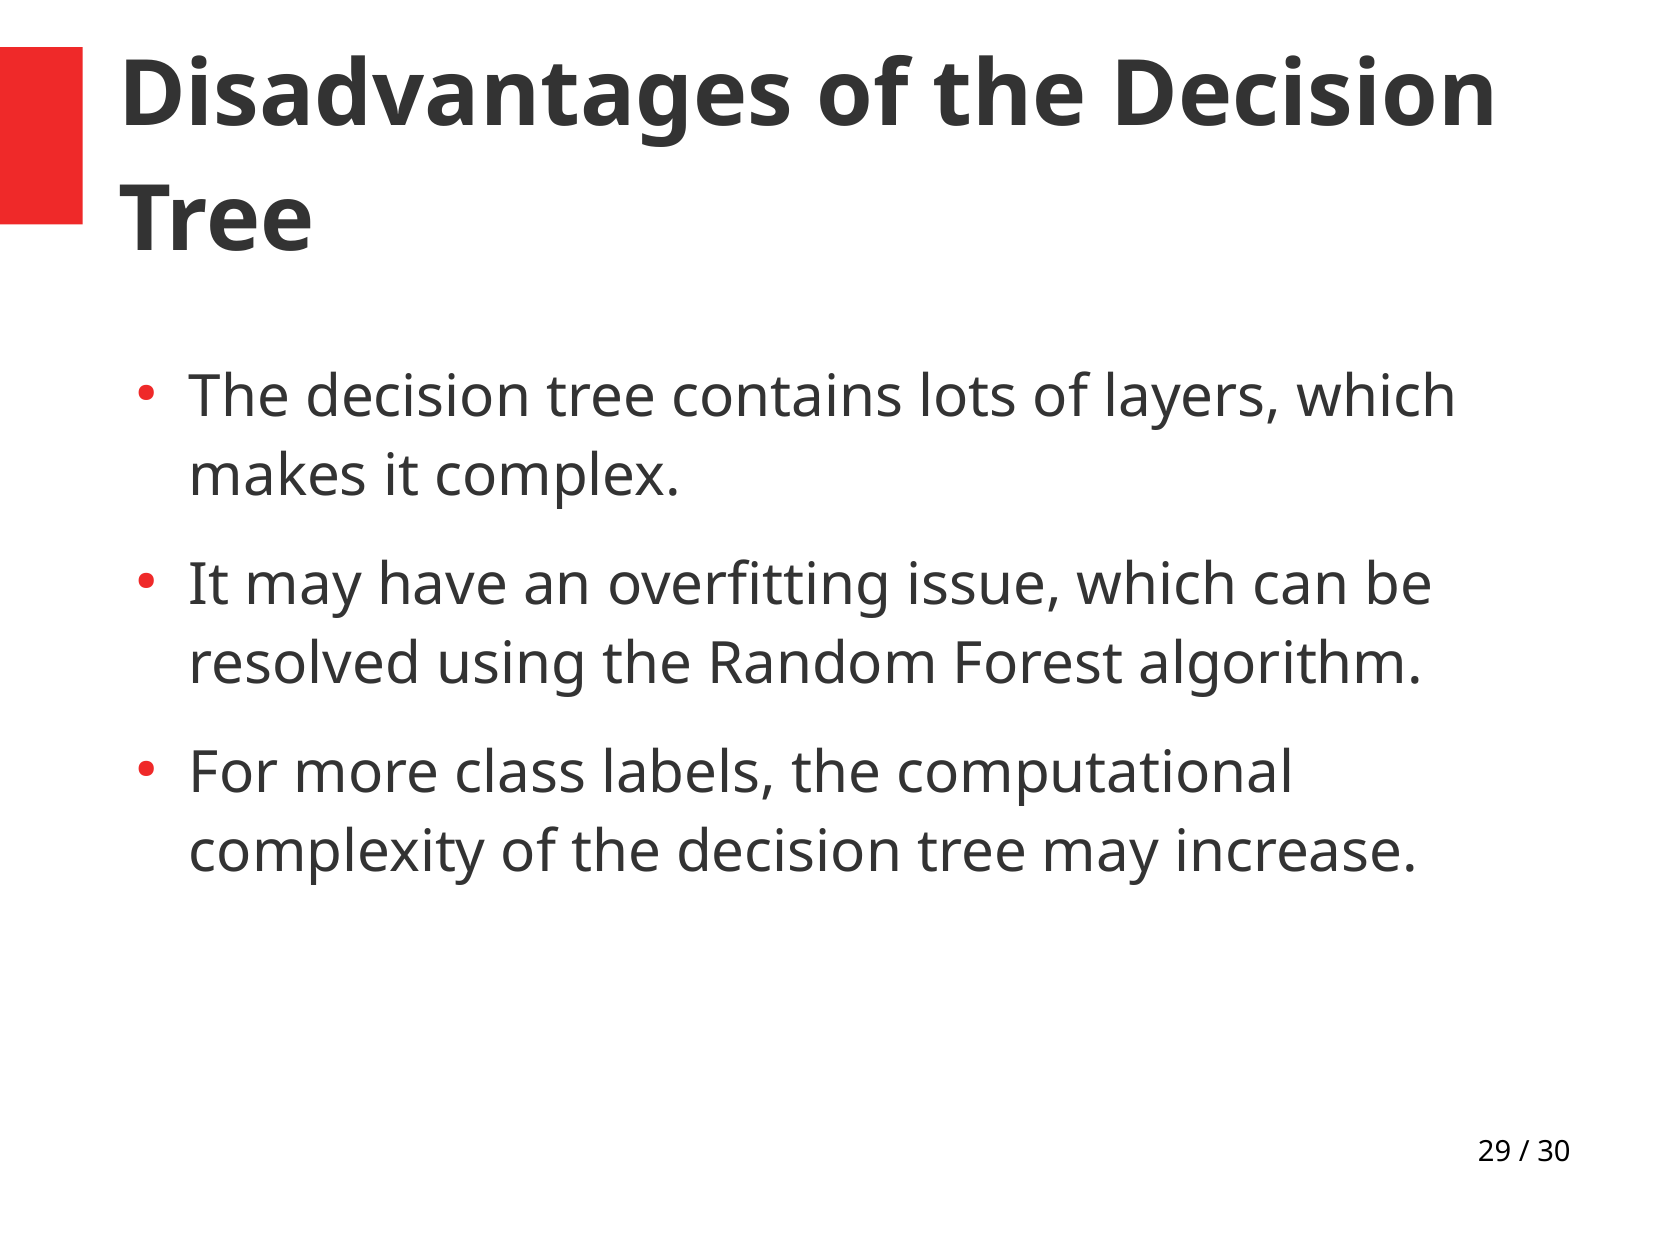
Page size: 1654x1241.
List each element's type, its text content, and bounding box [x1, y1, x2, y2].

list The decision tree contains lots of layers, which makes it complex. It may have an overfitting issue, which can be resolved using the Random Forest algorithm. For more class labels, the computational complexity of the decision tree may increase. [118, 354, 1536, 1074]
title Disadvantages of the Decision Tree [118, 28, 1571, 278]
